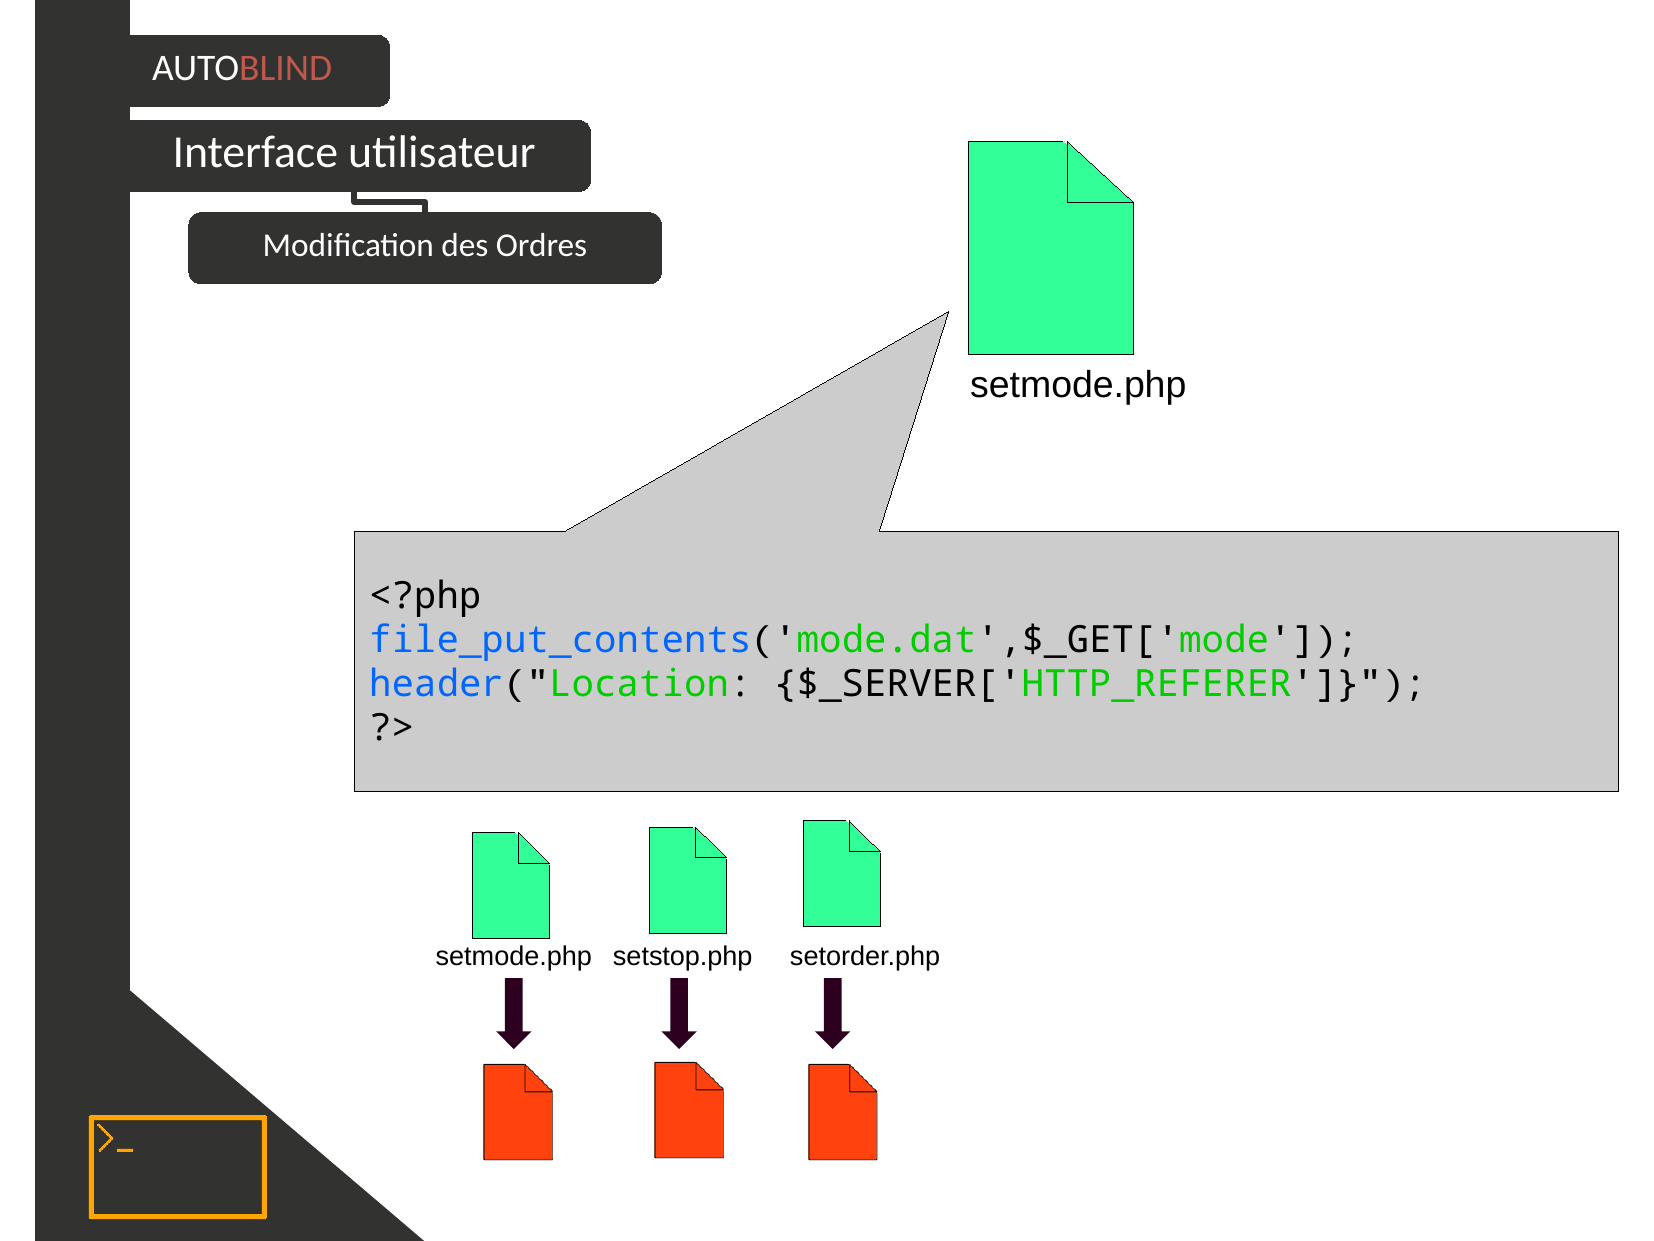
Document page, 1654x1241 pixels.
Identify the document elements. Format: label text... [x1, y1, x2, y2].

picture [797, 1053, 886, 1170]
text_box setmode.php [944, 356, 1205, 414]
text_box setstop.php [590, 933, 767, 979]
text_box [472, 826, 555, 939]
text_box [968, 129, 1146, 355]
picture [643, 1051, 733, 1168]
text_box [814, 978, 851, 1050]
text_box AUTOBLIND [130, 35, 390, 107]
text_box [661, 978, 697, 1050]
text_box setorder.php [767, 933, 969, 979]
text_box Modification des Ordres [188, 212, 662, 284]
picture [472, 1053, 562, 1170]
text_box setmode.php [413, 933, 590, 979]
picture [82, 1110, 272, 1223]
text_box <?php file_put_contents('mode.dat',$_GET['mode']); header("Location: {$_SERVER['HTTP_REFERER']}"); ?> [354, 311, 1619, 792]
text_box [496, 978, 532, 1050]
text_box [649, 821, 732, 933]
text_box Interface utilisateur [118, 120, 591, 192]
text_box [35, 0, 425, 1241]
text_box [803, 814, 885, 927]
